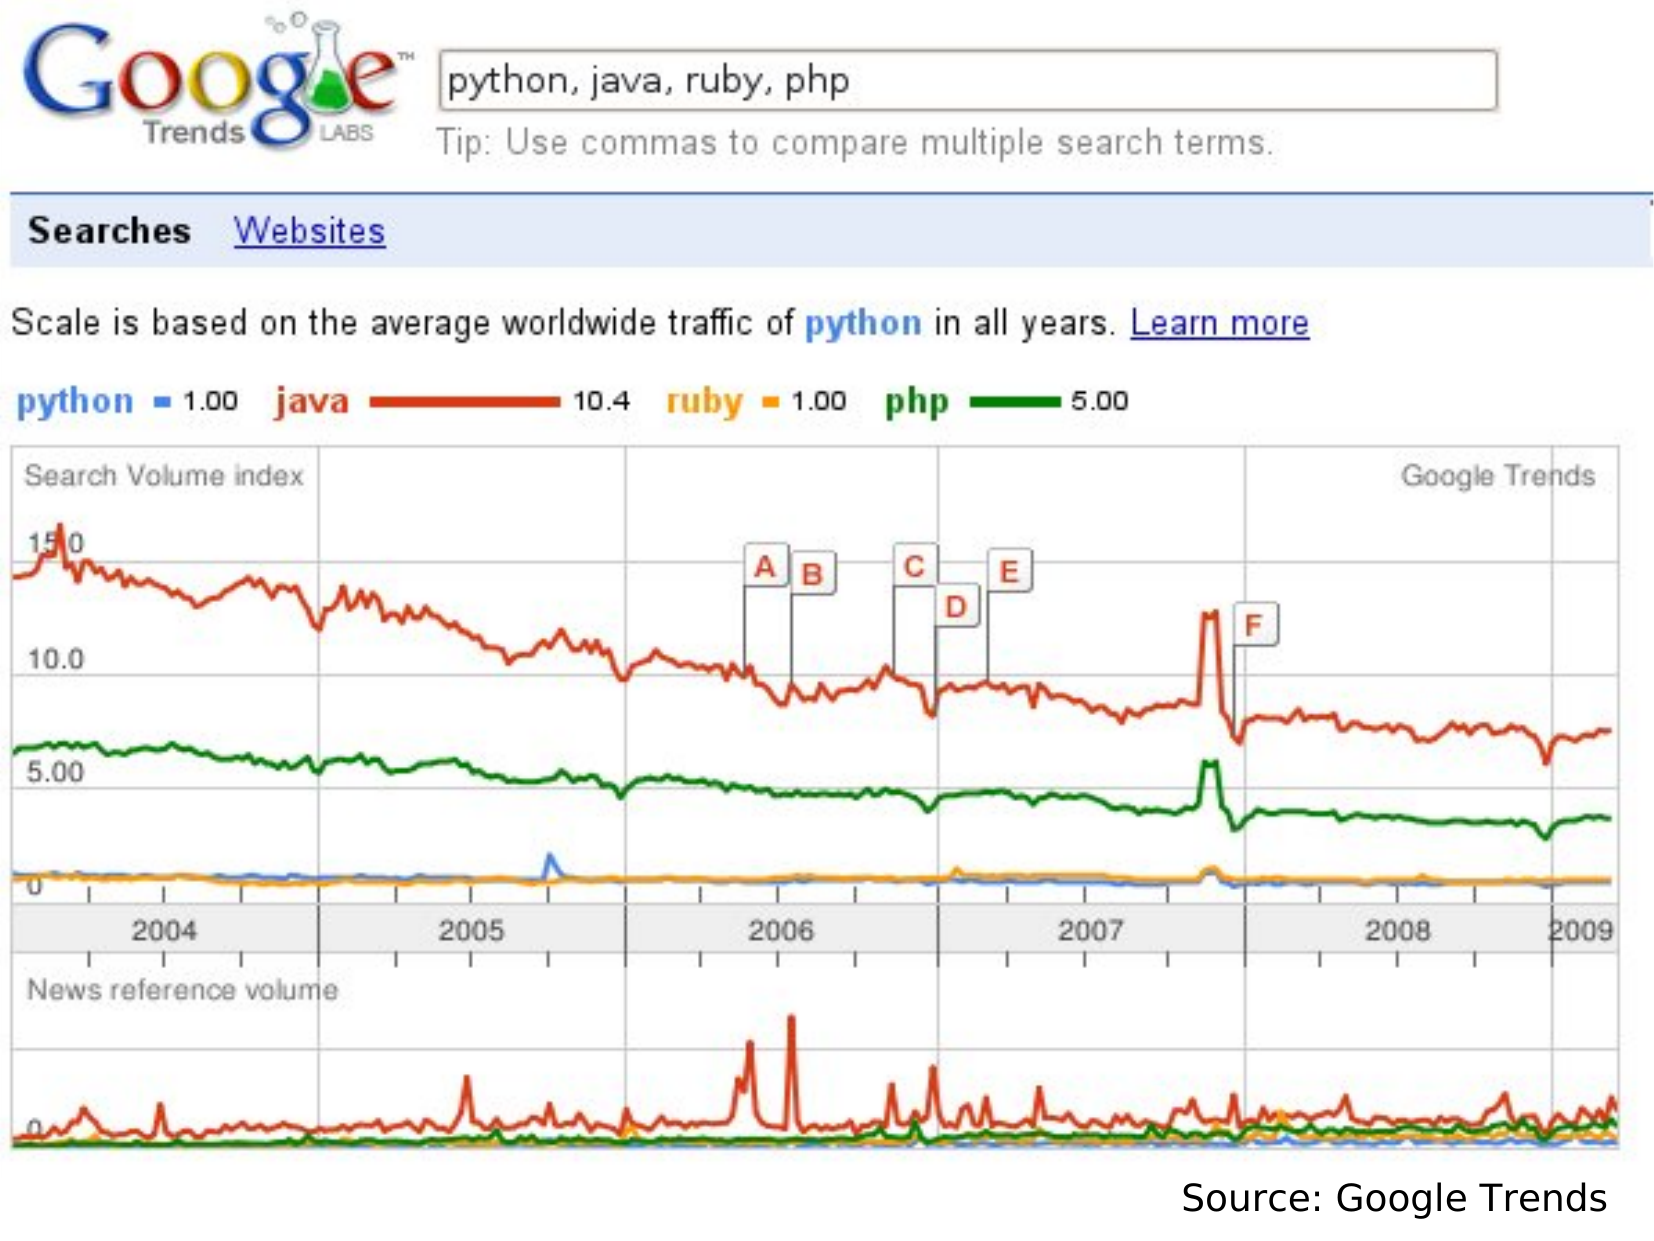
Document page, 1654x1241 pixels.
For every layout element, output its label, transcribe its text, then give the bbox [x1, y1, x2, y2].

picture [0, 0, 1654, 1178]
text_box Source: Google Trends [1166, 1168, 1624, 1228]
